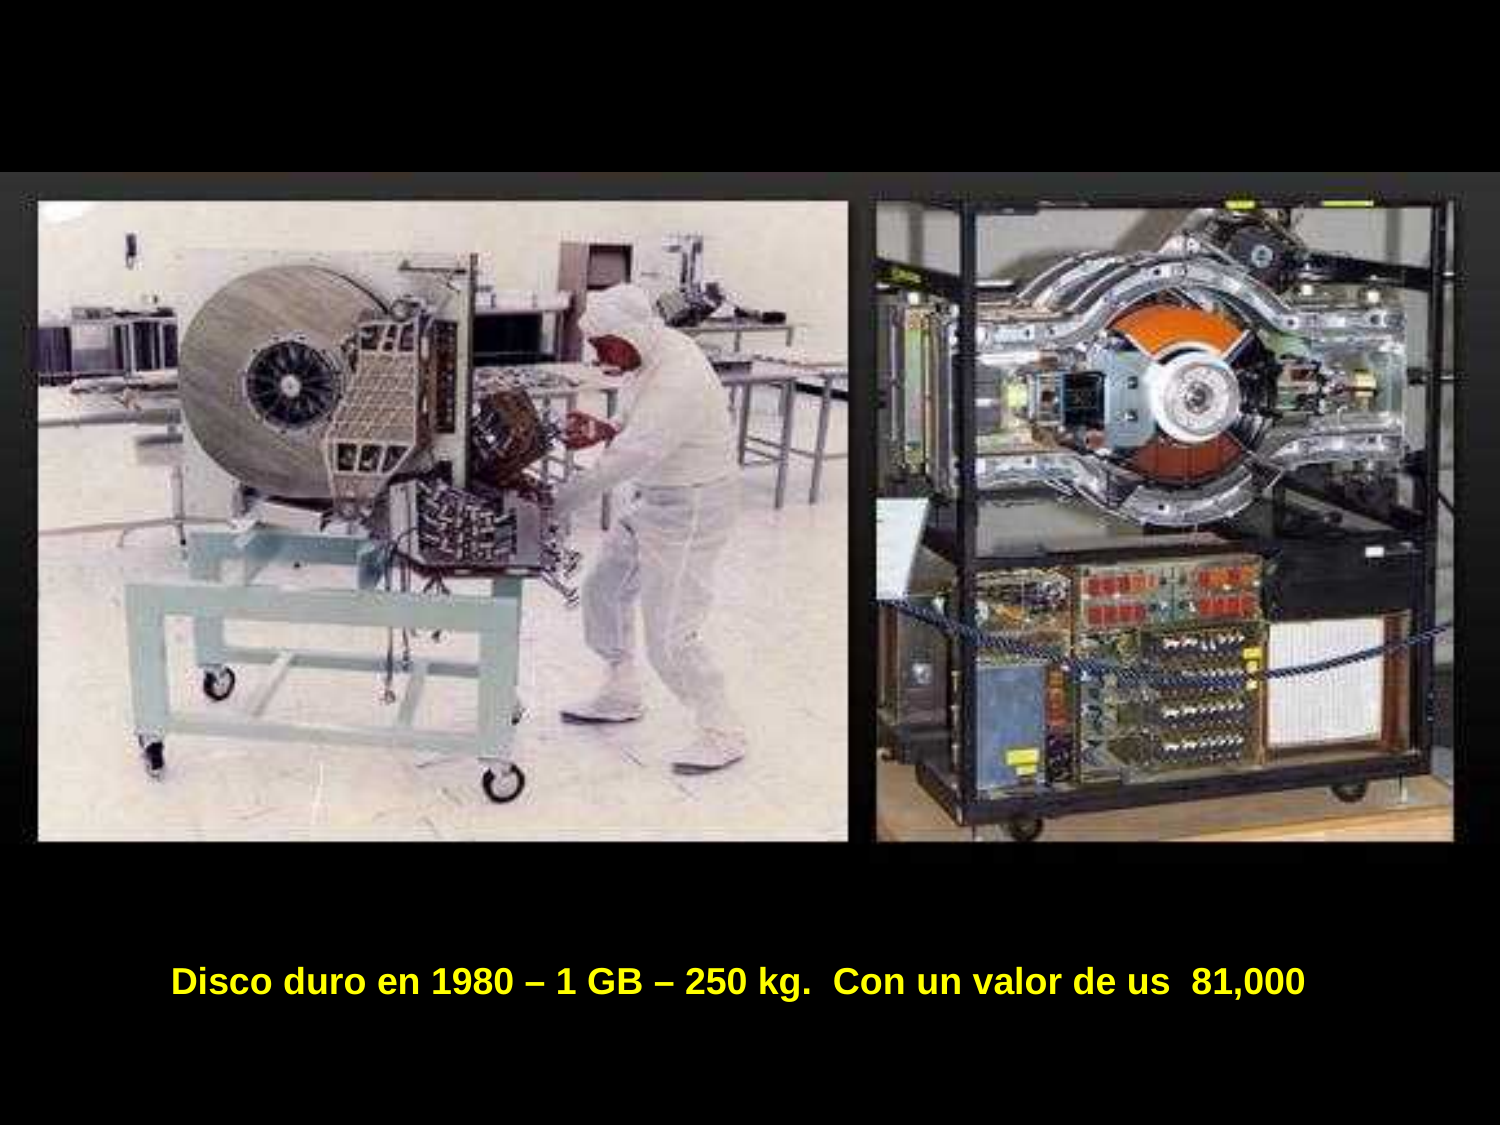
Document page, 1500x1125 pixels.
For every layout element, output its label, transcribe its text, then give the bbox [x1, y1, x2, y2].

picture [0, 172, 1500, 882]
text_box Disco duro en 1980 – 1 GB – 250 kg. Con un valor de us 81,000 [93, 949, 1395, 1010]
